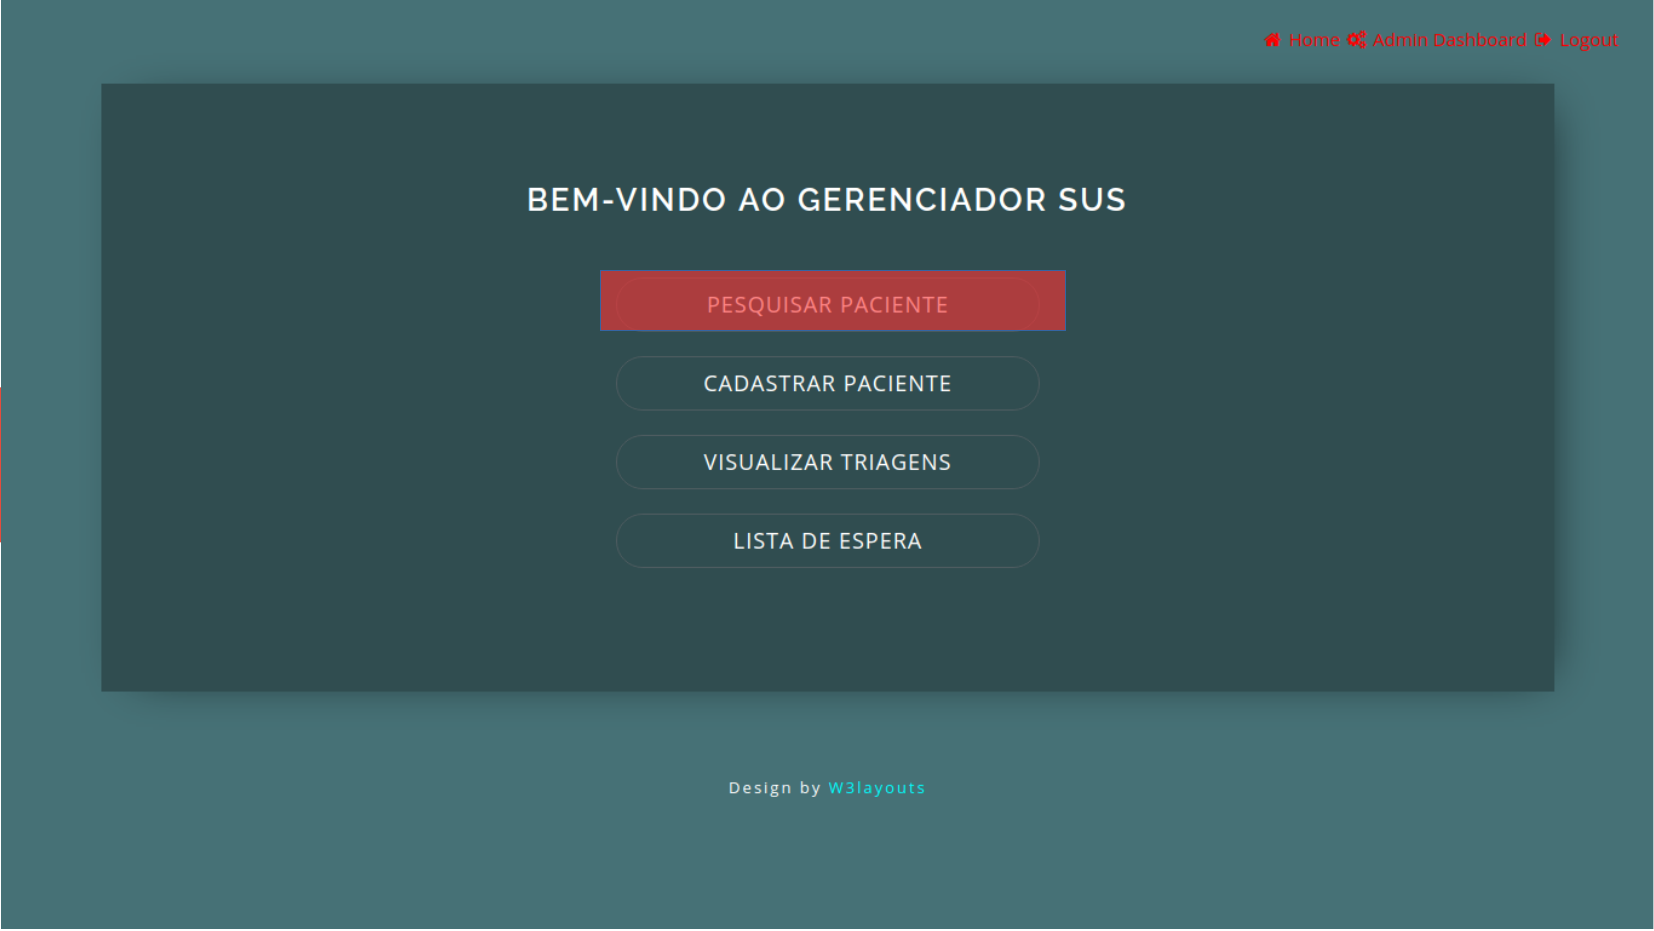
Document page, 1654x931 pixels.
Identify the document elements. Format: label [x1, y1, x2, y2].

picture [1, 0, 1654, 929]
text_box [600, 270, 1066, 331]
